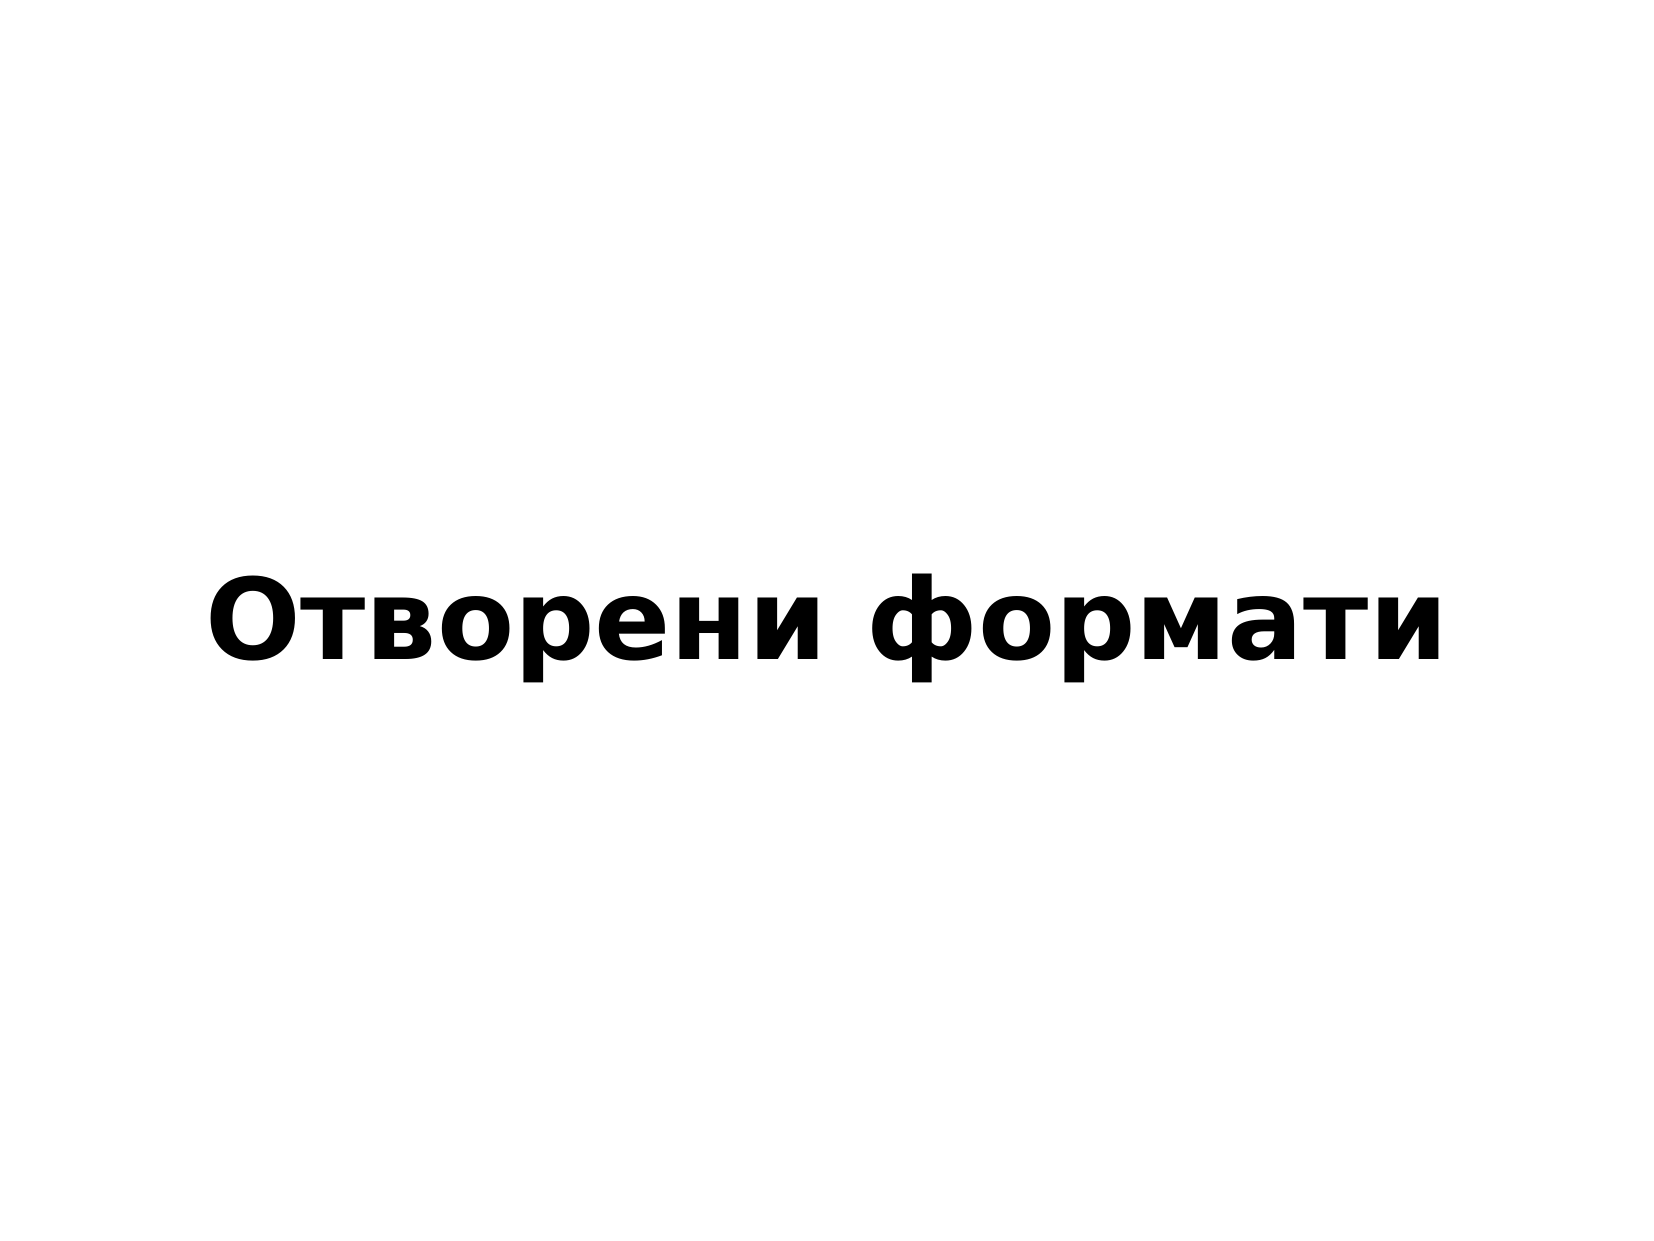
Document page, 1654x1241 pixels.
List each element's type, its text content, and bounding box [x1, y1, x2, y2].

subtitle Отворени формати [0, 0, 1654, 1241]
